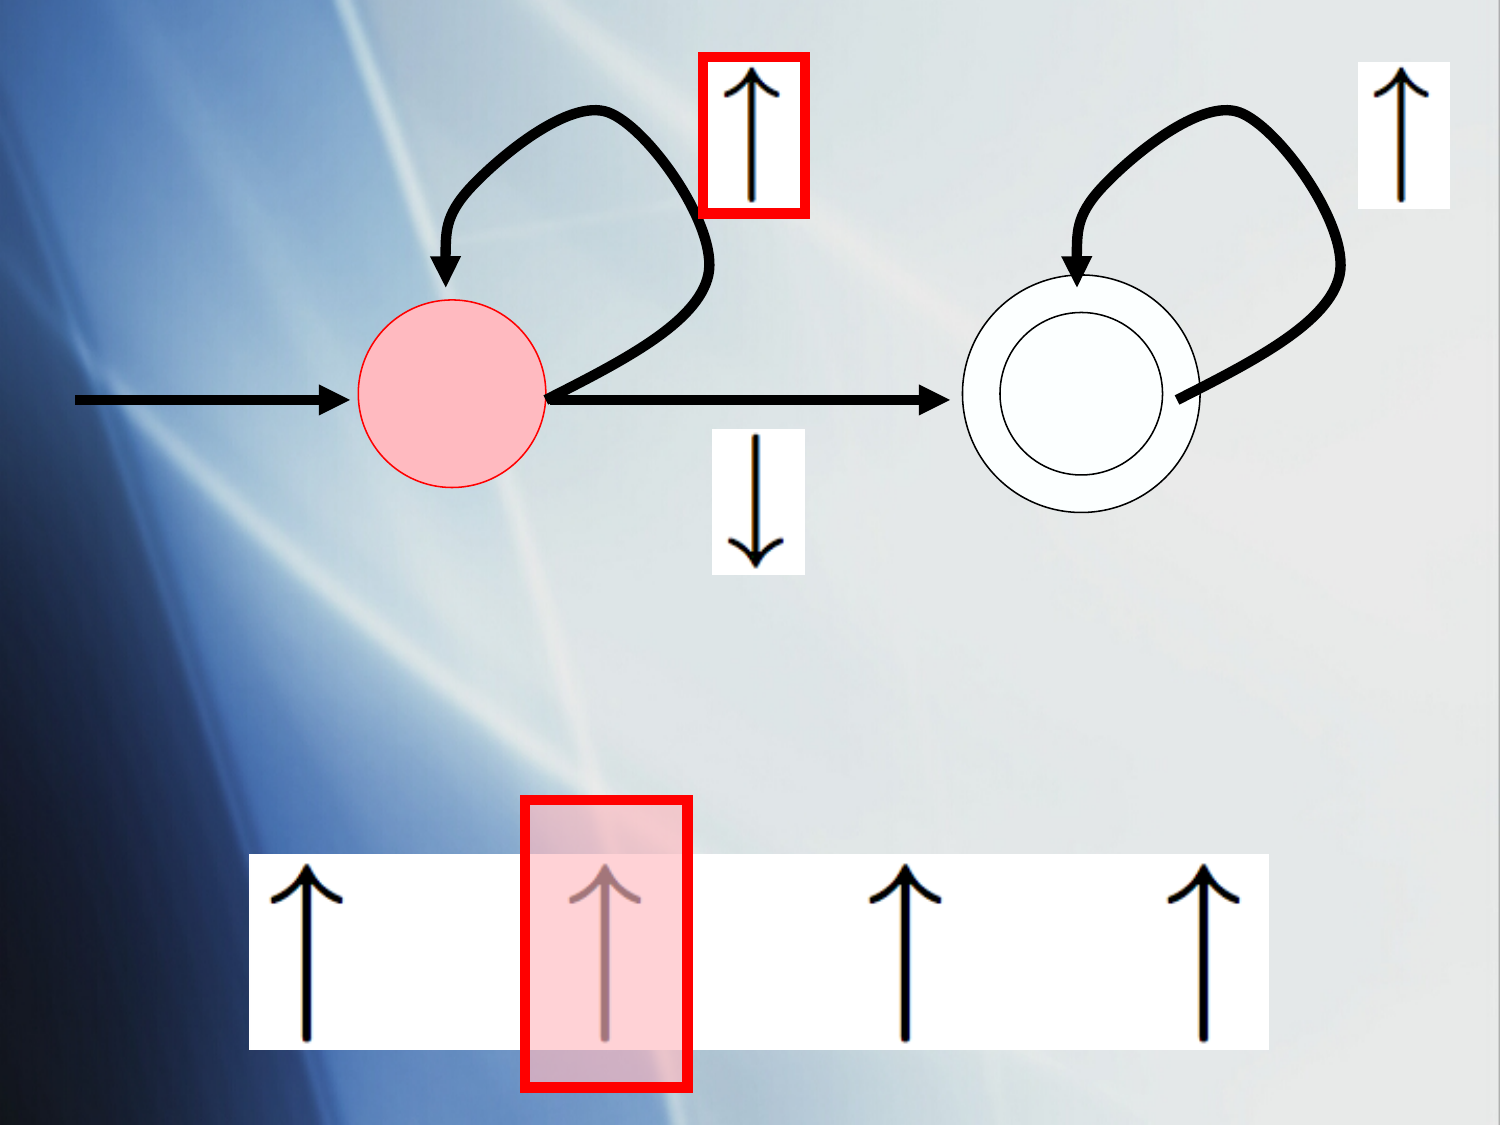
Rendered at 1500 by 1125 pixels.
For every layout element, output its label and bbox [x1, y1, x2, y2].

text_box [962, 275, 1201, 513]
text_box [525, 800, 688, 1088]
picture [0, 0, 1500, 1125]
text_box [358, 299, 546, 488]
